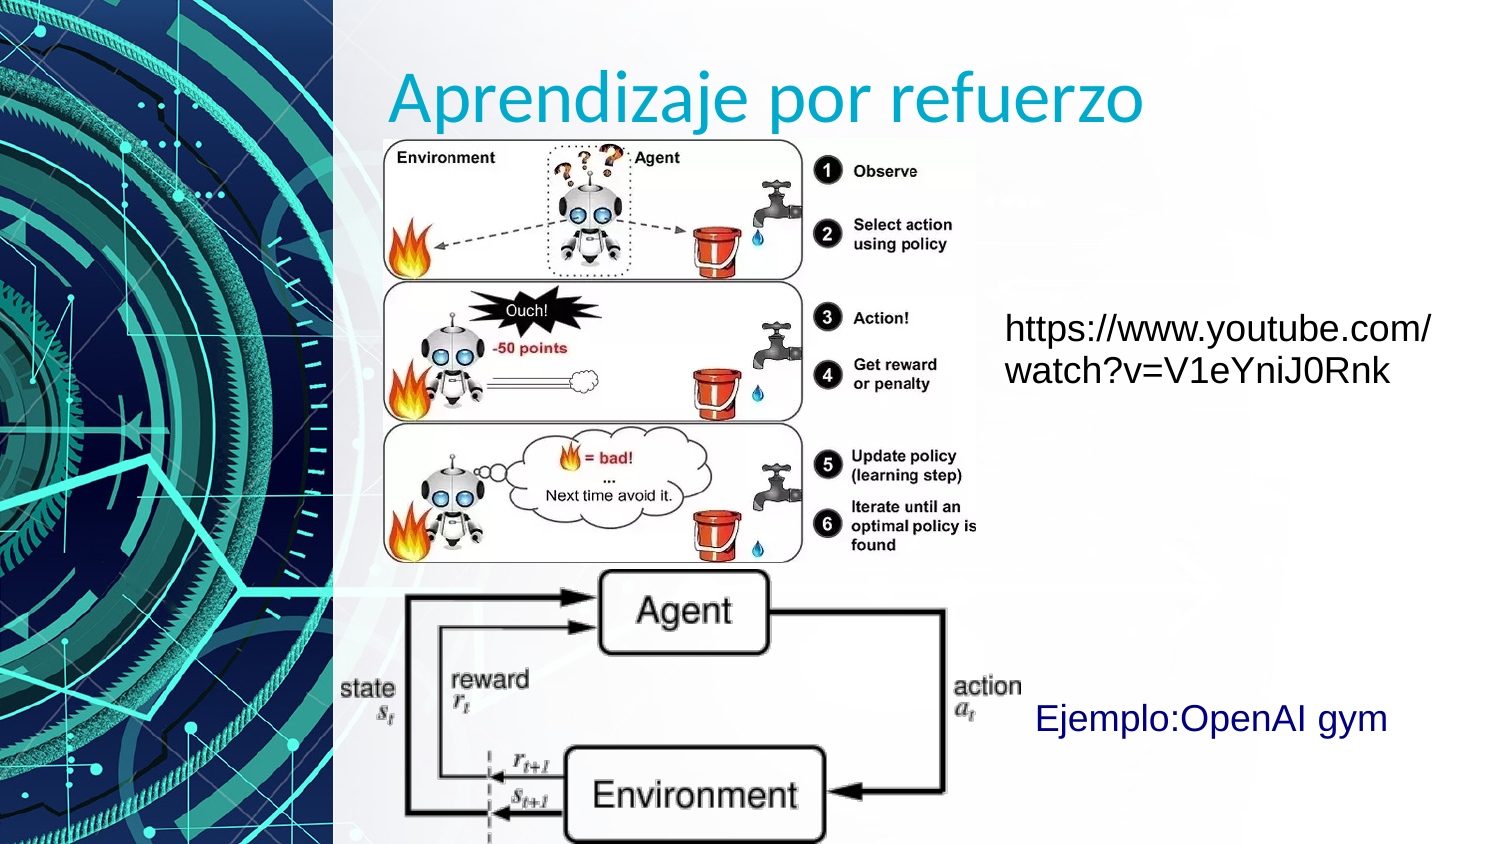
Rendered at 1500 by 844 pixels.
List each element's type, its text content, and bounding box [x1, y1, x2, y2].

text_box Aprendizaje por refuerzo [374, 46, 1376, 140]
text_box https://www.youtube.com/watch?v=V1eYniJ0Rnk [990, 300, 1486, 398]
picture [0, 0, 1500, 844]
text_box Ejemplo:OpenAI gym [1020, 690, 1467, 760]
